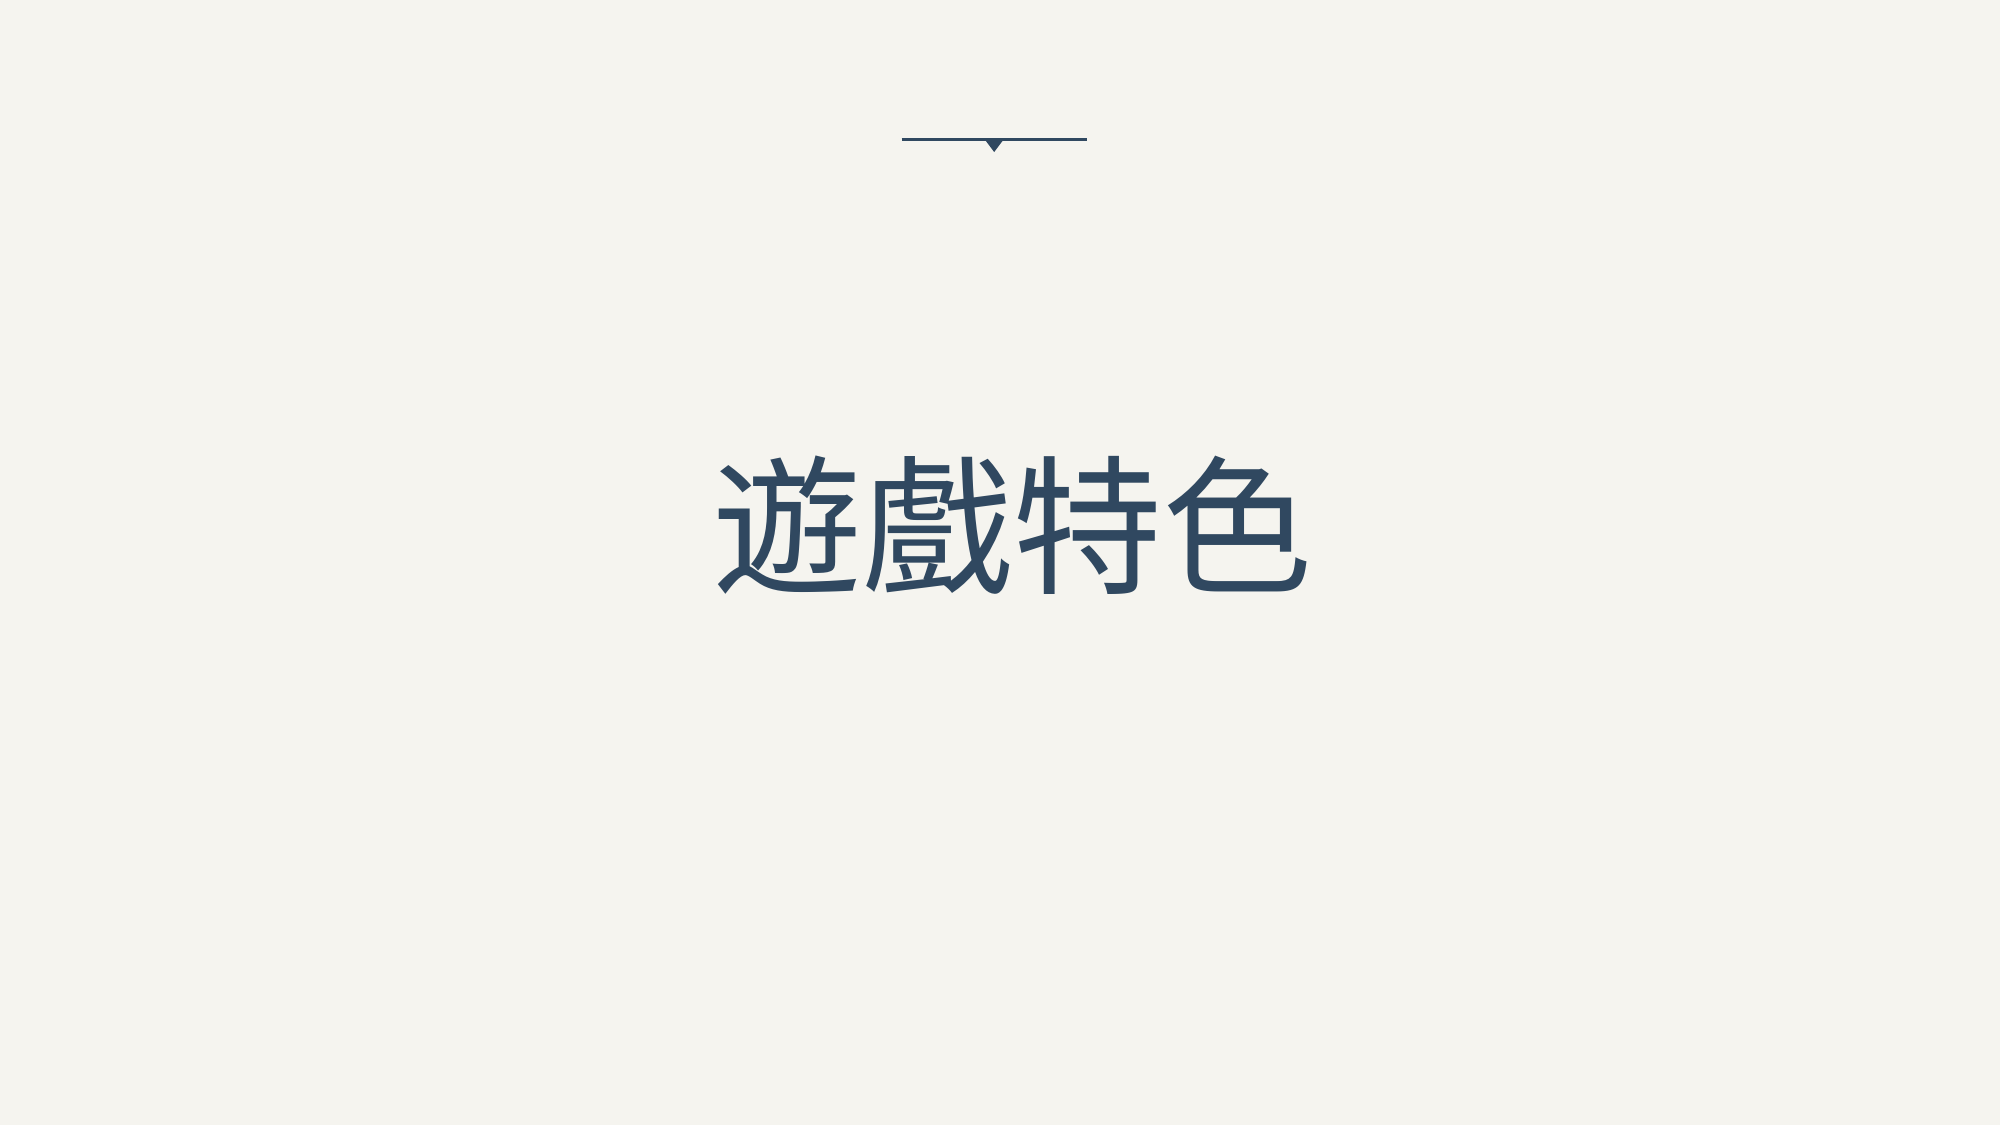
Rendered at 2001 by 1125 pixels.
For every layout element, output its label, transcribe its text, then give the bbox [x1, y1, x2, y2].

text_box 遊戲特色 [697, 425, 1328, 620]
